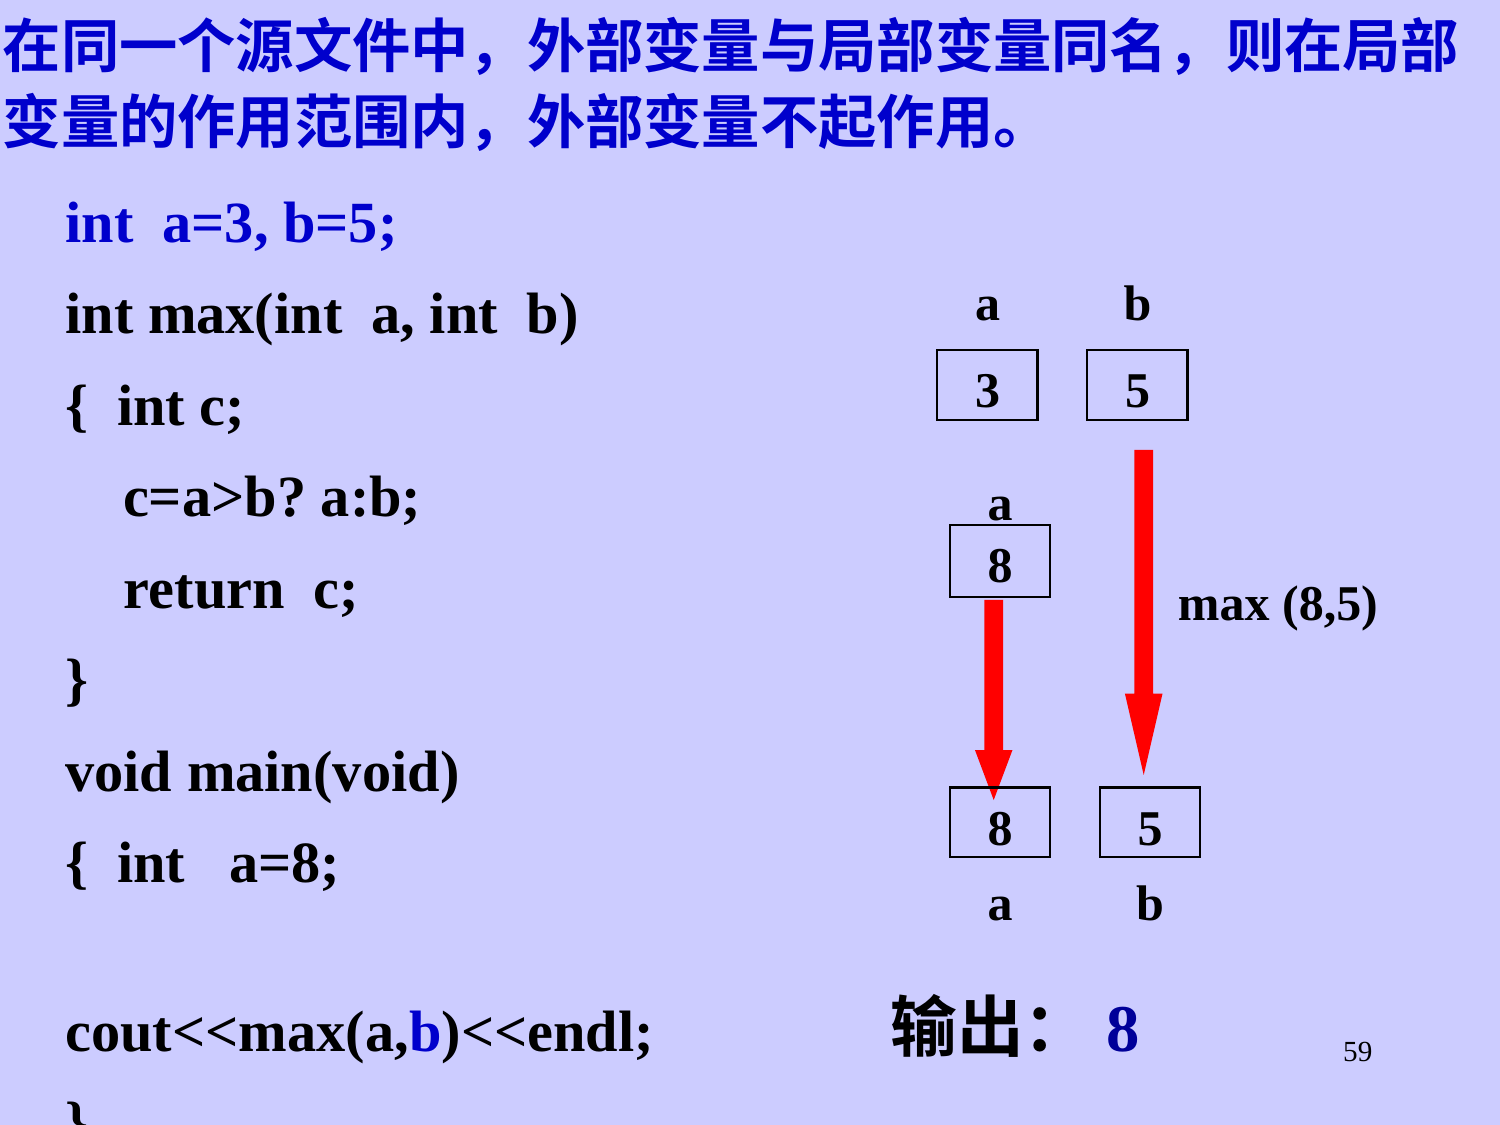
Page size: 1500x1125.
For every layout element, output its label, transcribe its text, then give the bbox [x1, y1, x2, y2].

text_box 在同一个源文件中，外部变量与局部变量同名，则在局部变量的作用范围内，外部变量不起作用。 [0, 0, 1500, 158]
text_box max (8,5) [1174, 562, 1426, 633]
text_box 8 [949, 787, 1051, 858]
text_box [1124, 449, 1163, 775]
text_box a [950, 262, 1026, 333]
text_box int a=3, b=5; int max(int a, int b) { int c; c=a>b? a:b; return c; } void main(void) { int a=8; cout<<max(a,b)<<endl; } [62, 174, 713, 1125]
text_box <编号> [1074, 1025, 1388, 1101]
text_box b [1100, 262, 1176, 333]
text_box b [1112, 862, 1188, 933]
text_box a [962, 462, 1038, 525]
text_box 5 [1087, 350, 1188, 420]
text_box 输出：8 [887, 975, 1326, 1067]
text_box 8 [962, 525, 1038, 595]
text_box [974, 599, 1013, 787]
text_box 5 [1099, 787, 1201, 858]
text_box 3 [937, 350, 1038, 420]
text_box a [962, 862, 1038, 933]
